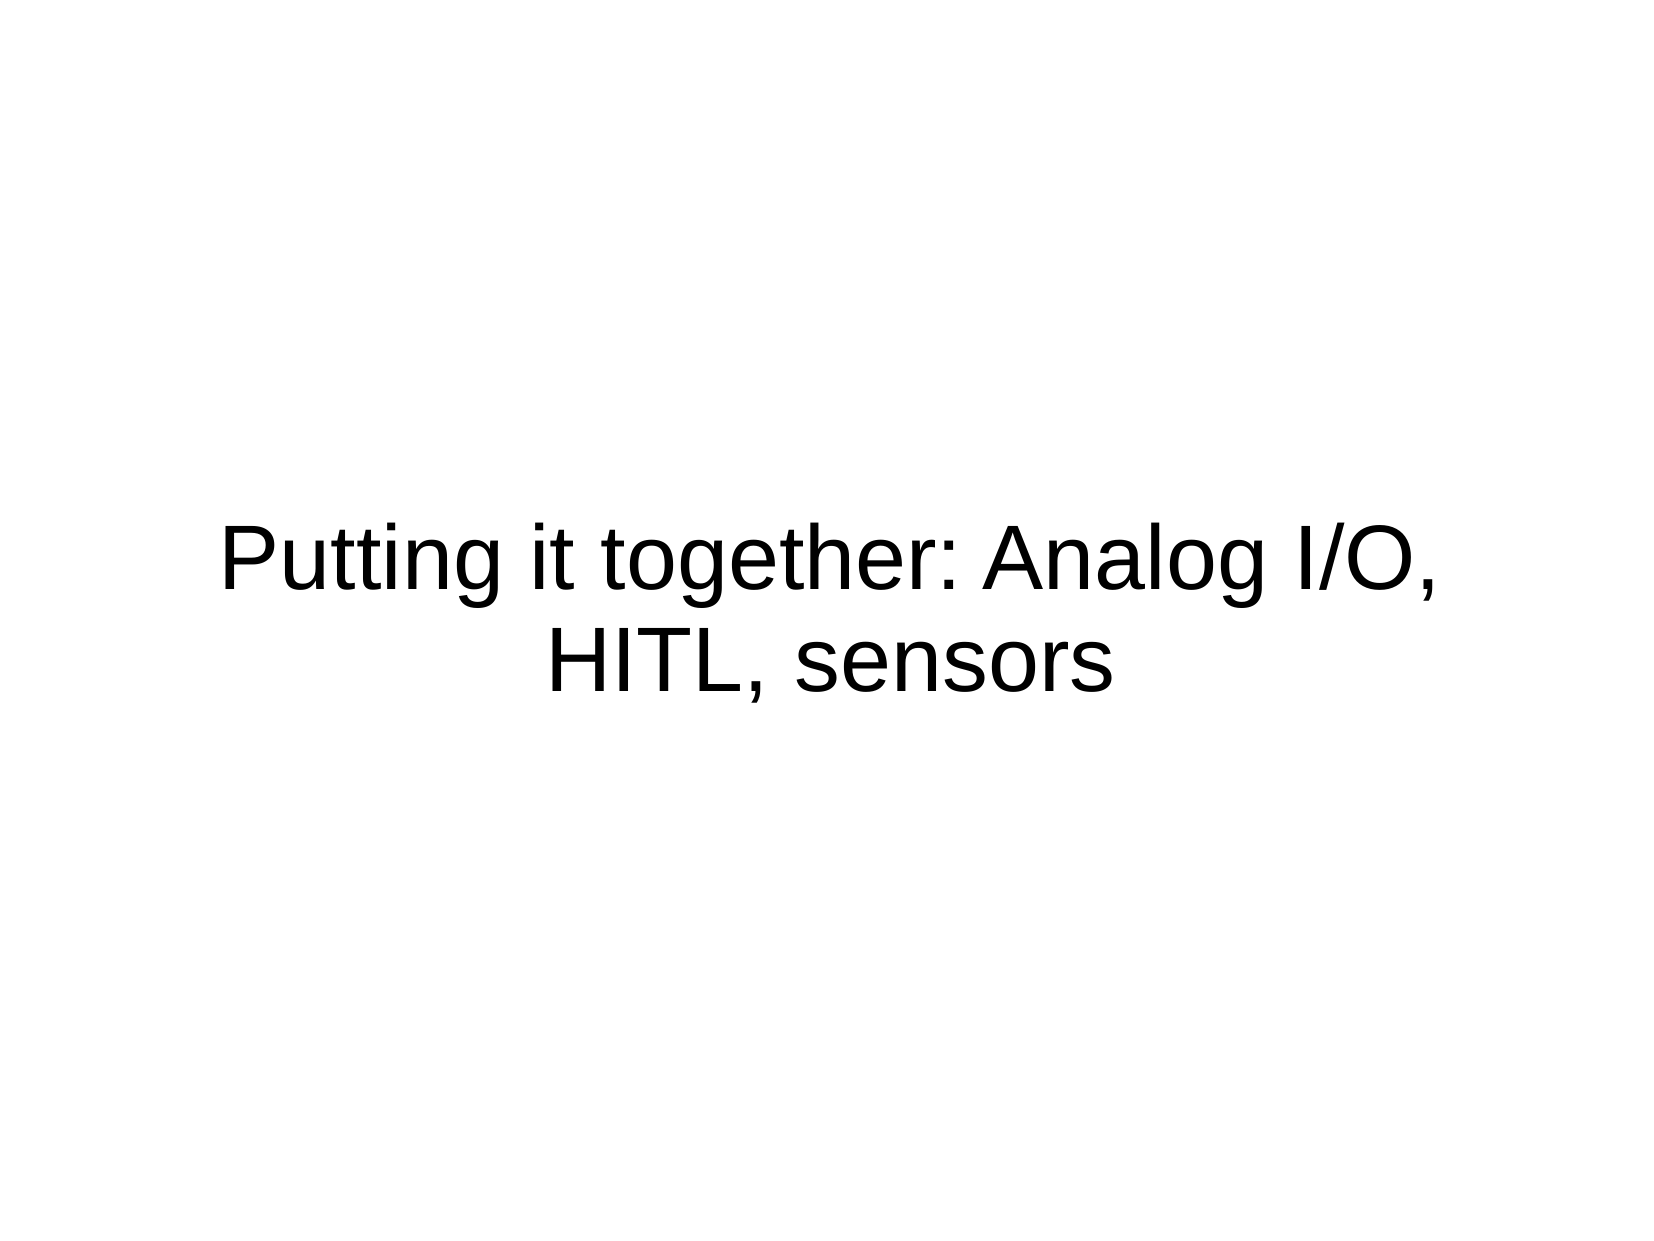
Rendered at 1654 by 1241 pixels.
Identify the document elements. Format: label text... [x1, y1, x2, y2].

title Putting it together: Analog I/O, HITL, sensors [86, 482, 1576, 736]
